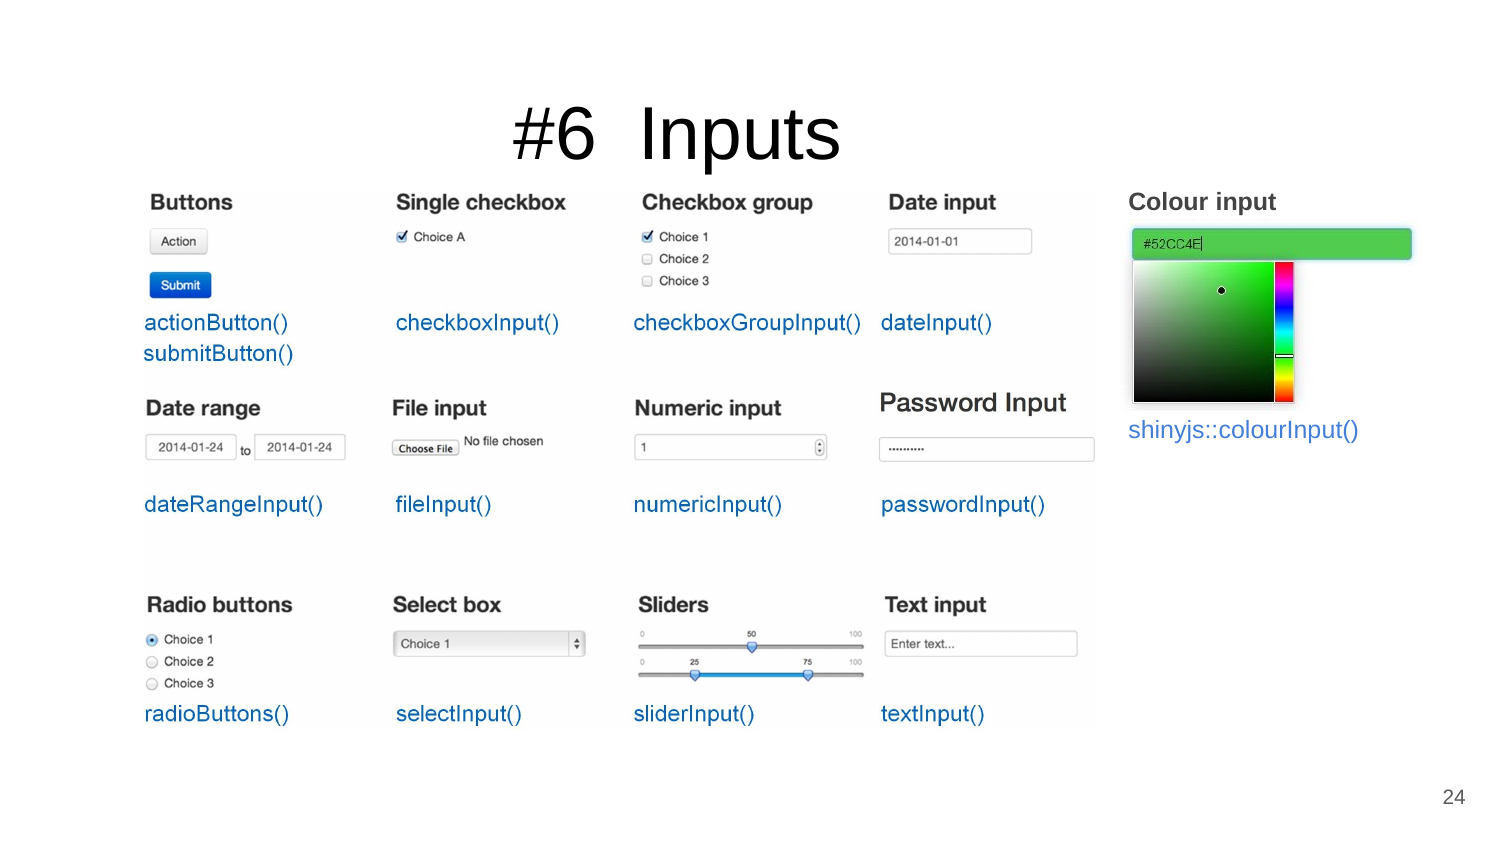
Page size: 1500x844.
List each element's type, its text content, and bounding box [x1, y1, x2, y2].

title #6 Inputs [511, 82, 991, 226]
text_box [142, 191, 1096, 731]
slide_number <number> [1438, 783, 1470, 844]
text_box Colour input [1126, 183, 1279, 216]
text_box [1120, 219, 1423, 411]
text_box shinyjs::colourInput() [1126, 411, 1362, 445]
